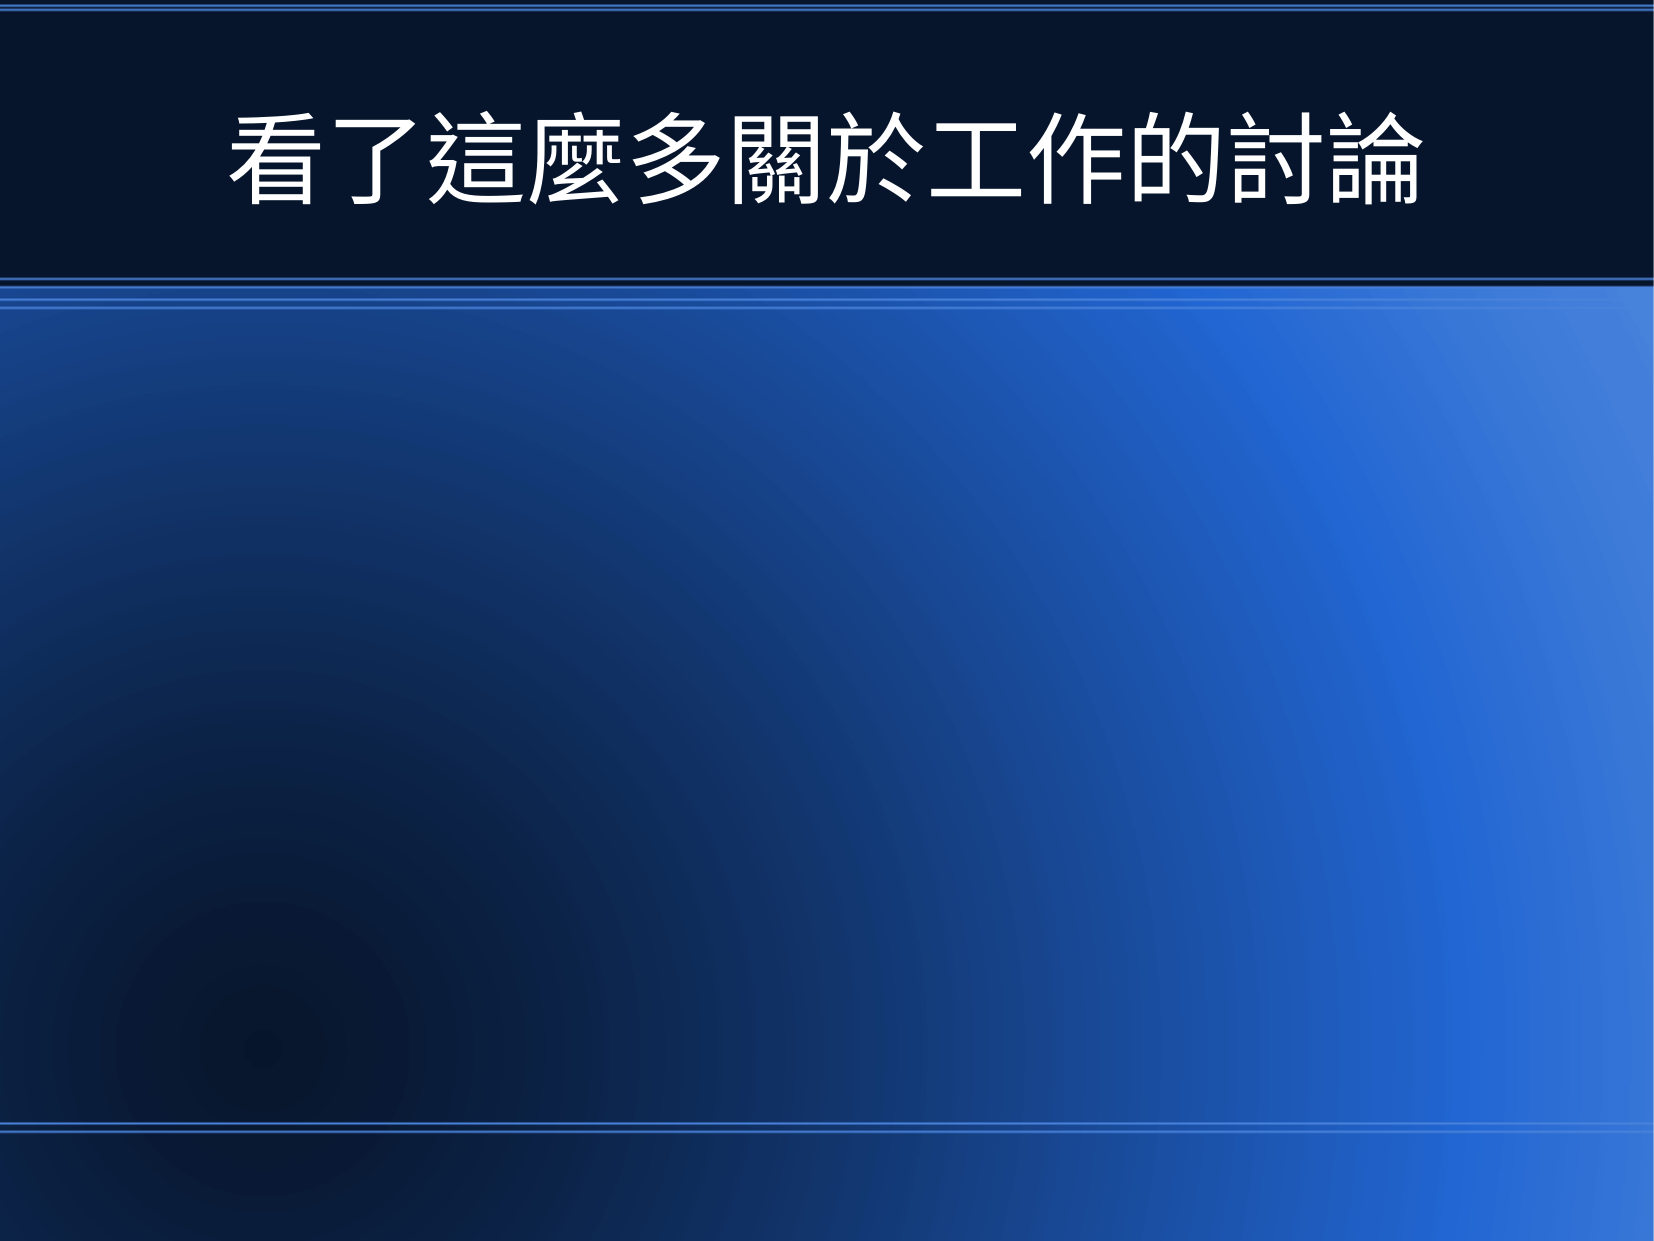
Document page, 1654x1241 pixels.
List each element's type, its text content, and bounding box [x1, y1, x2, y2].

picture [0, 0, 1654, 1241]
title 看了這麼多關於工作的討論 [82, 49, 1571, 257]
